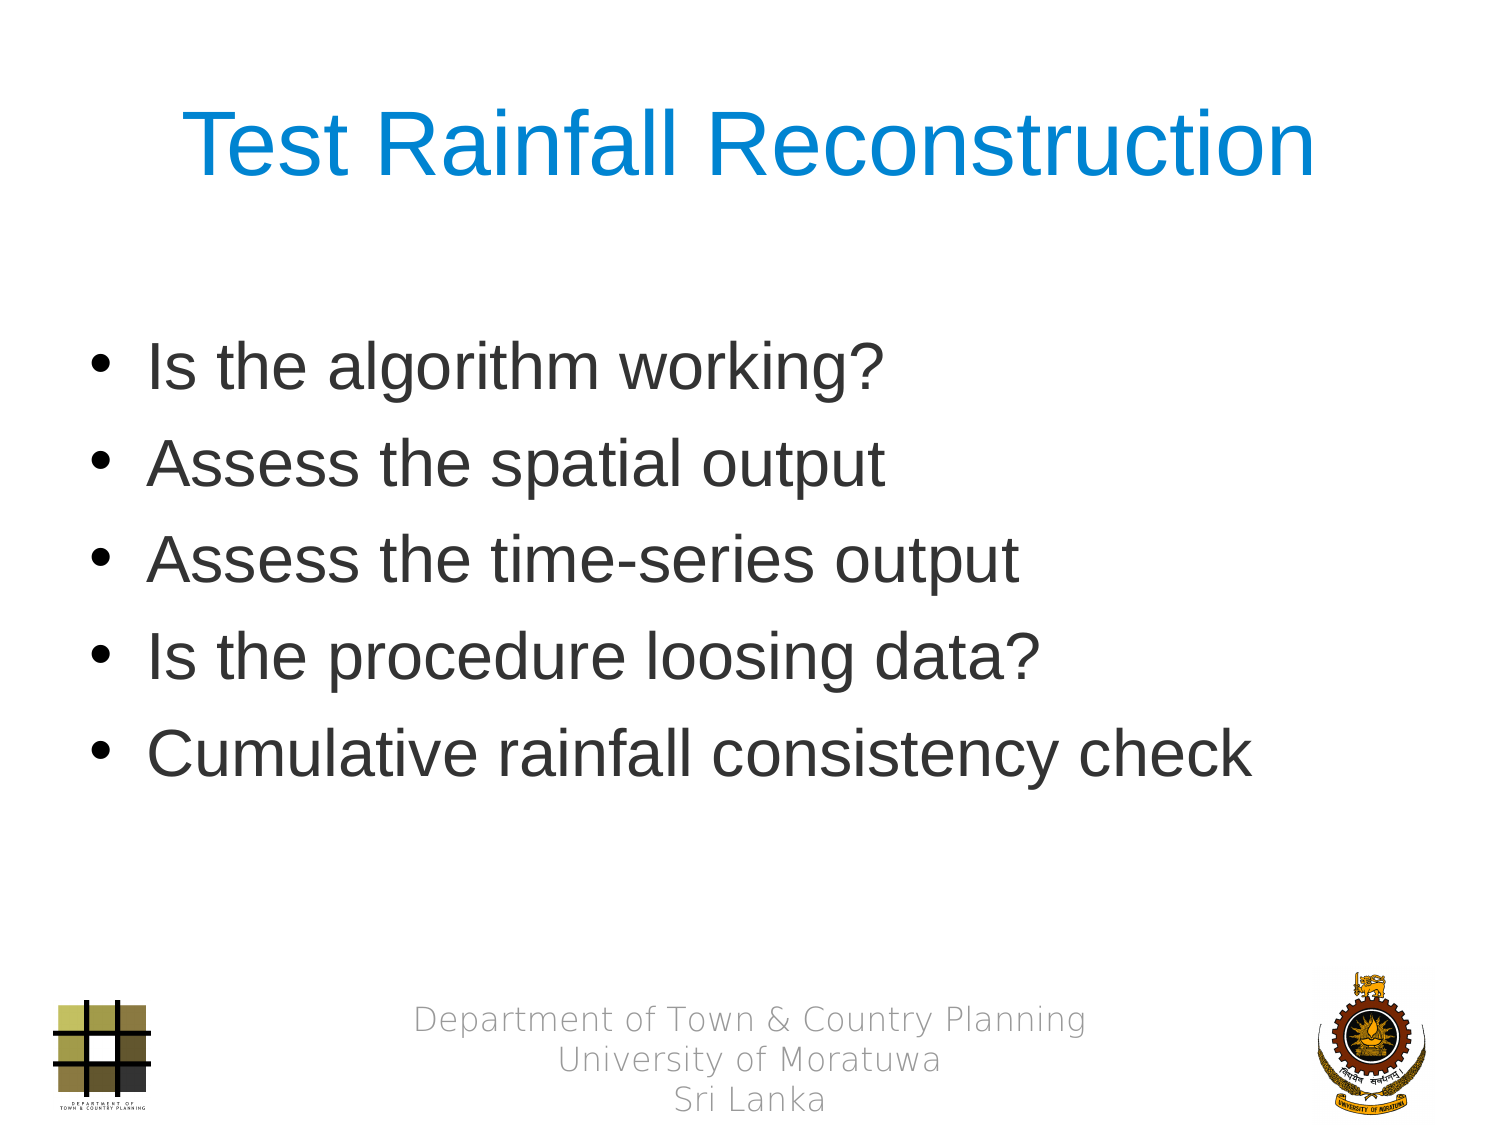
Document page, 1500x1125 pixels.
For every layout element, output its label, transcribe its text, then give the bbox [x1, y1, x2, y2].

picture [53, 1000, 151, 1110]
picture [1312, 966, 1435, 1125]
title Test Rainfall Reconstruction [75, 45, 1426, 233]
list Is the algorithm working? Assess the spatial output Assess the time-series output Is the procedure loosing data? Cumulative rainfall consistency check [75, 314, 1426, 916]
